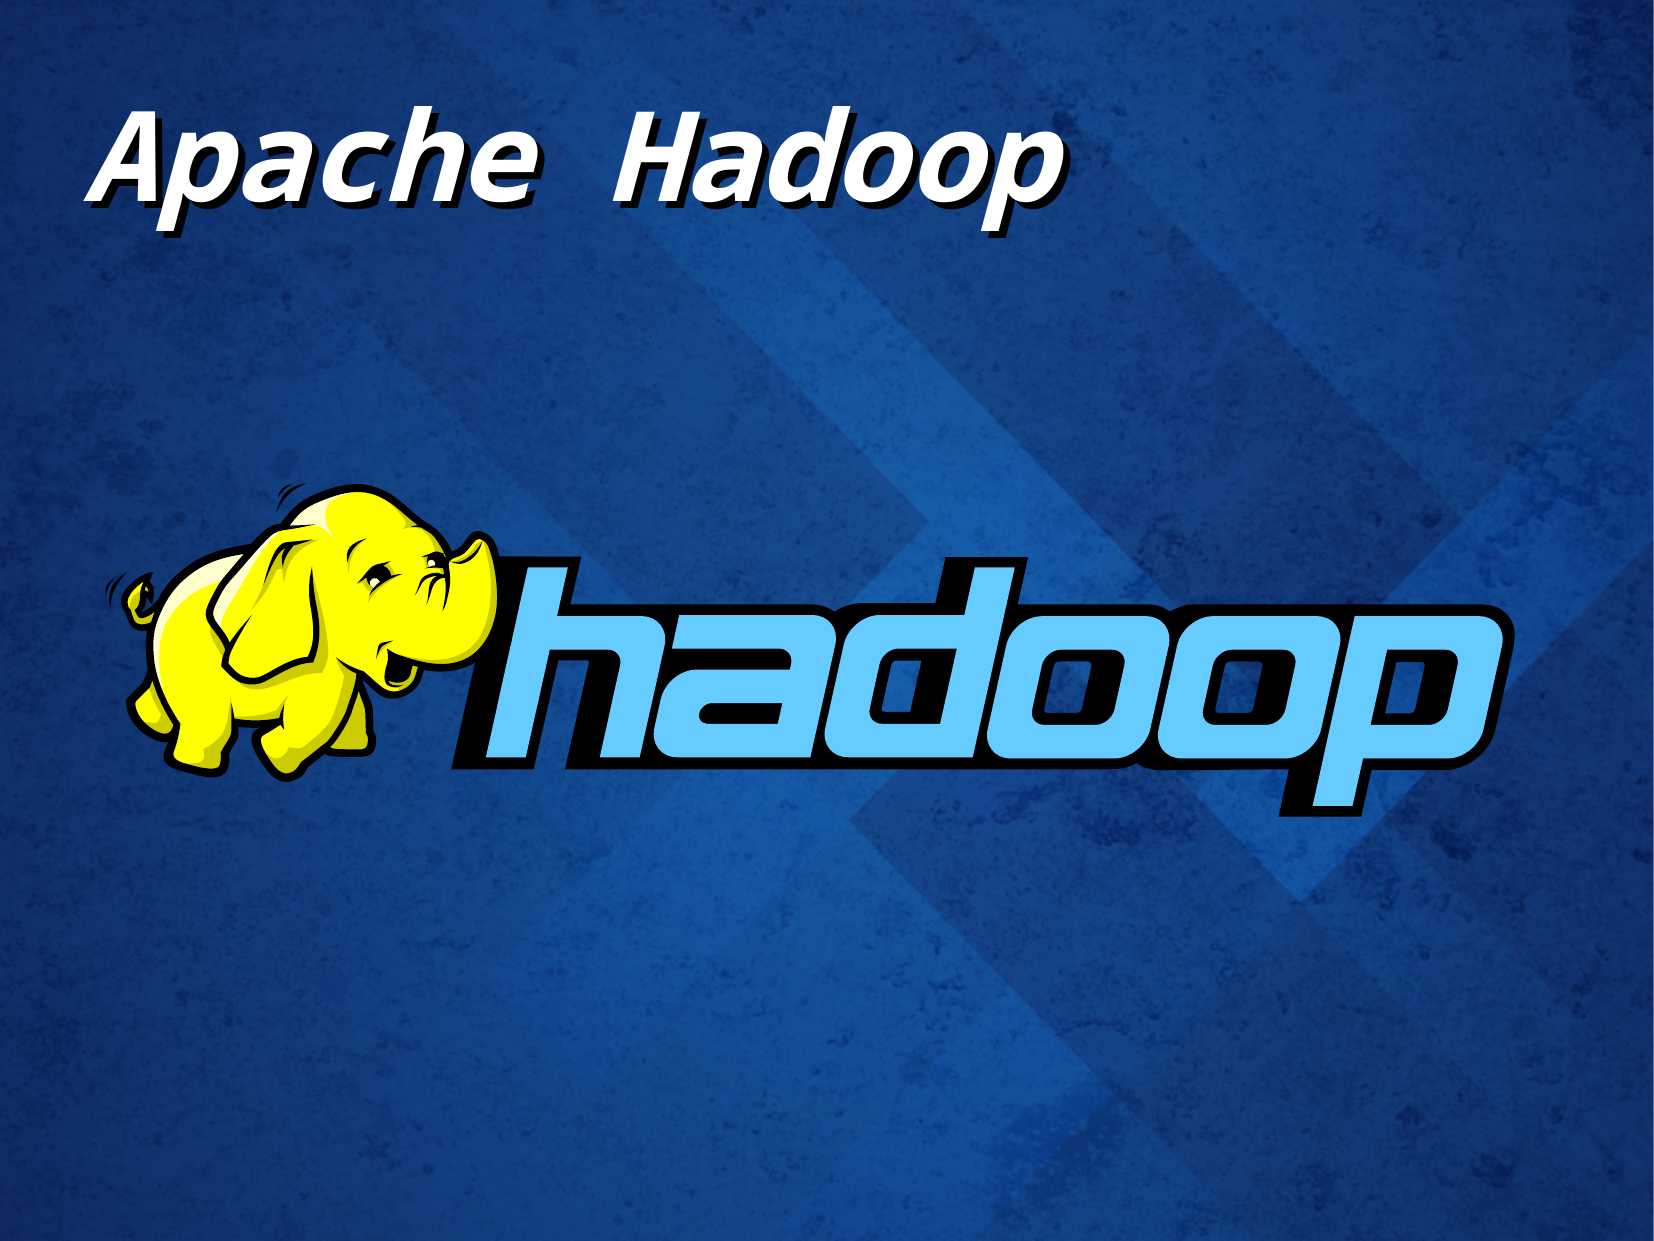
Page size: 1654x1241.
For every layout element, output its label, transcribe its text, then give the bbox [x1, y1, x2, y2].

title Apache Hadoop [82, 49, 1571, 257]
picture [0, 0, 1654, 1241]
